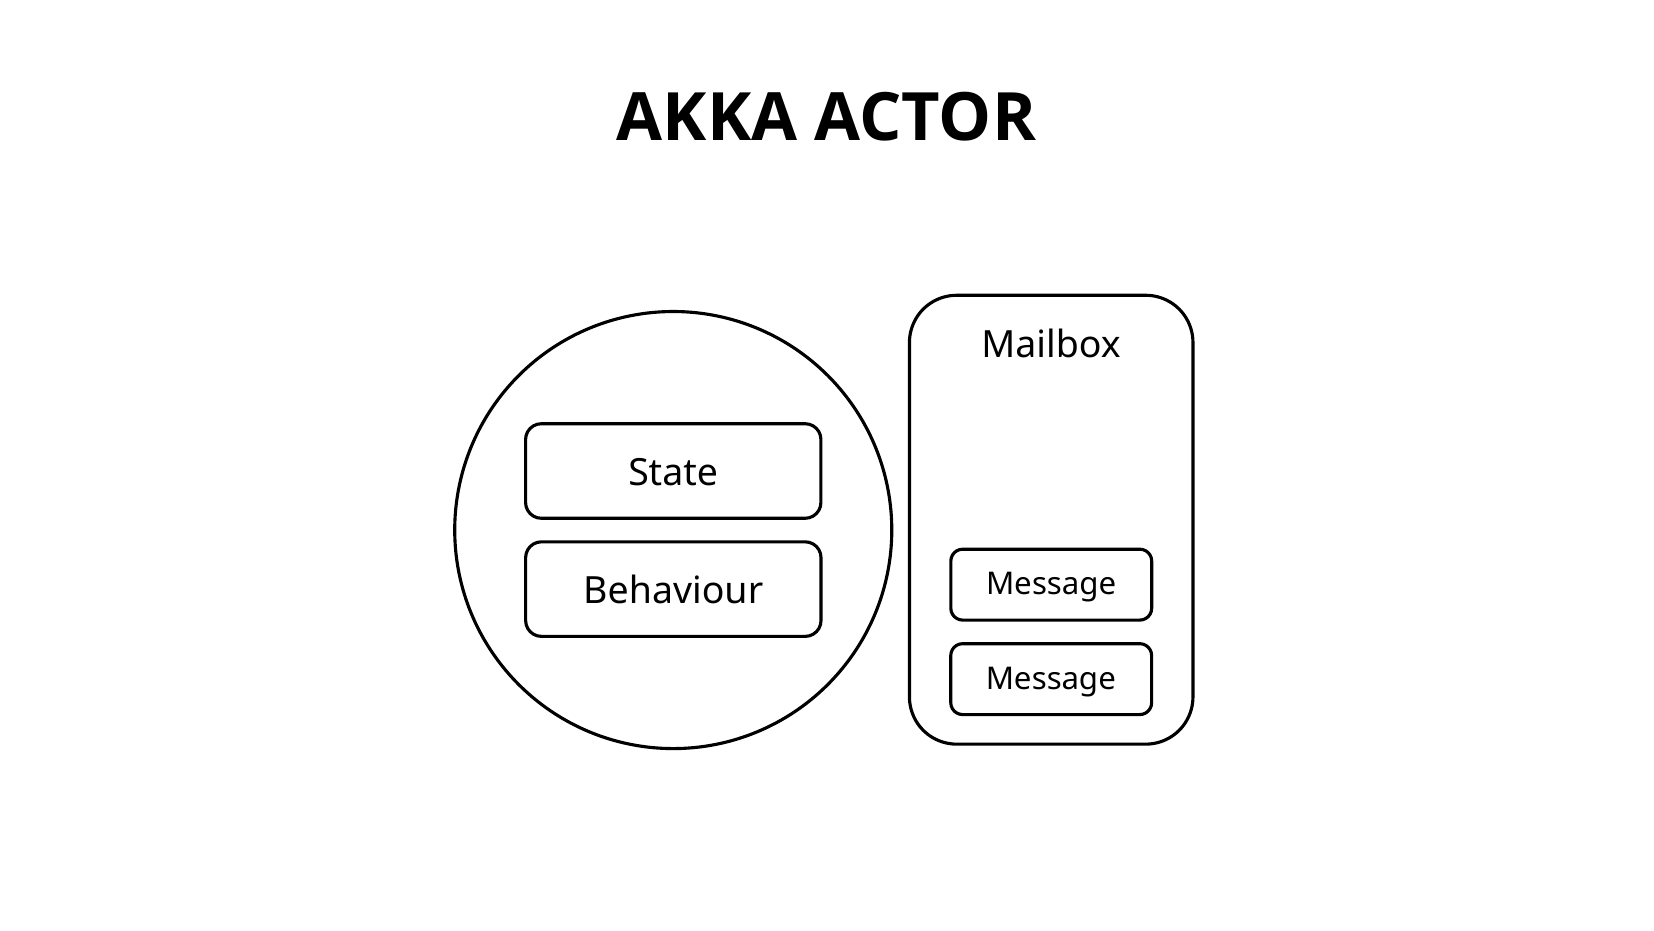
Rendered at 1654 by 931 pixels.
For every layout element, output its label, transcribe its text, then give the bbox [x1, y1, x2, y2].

text_box Mailbox [909, 295, 1193, 745]
text_box [454, 311, 892, 749]
text_box Message [950, 643, 1152, 715]
text_box State [525, 423, 821, 519]
title AKKA ACTOR [82, 36, 1571, 193]
text_box Message [950, 549, 1152, 621]
text_box Behaviour [525, 541, 821, 637]
